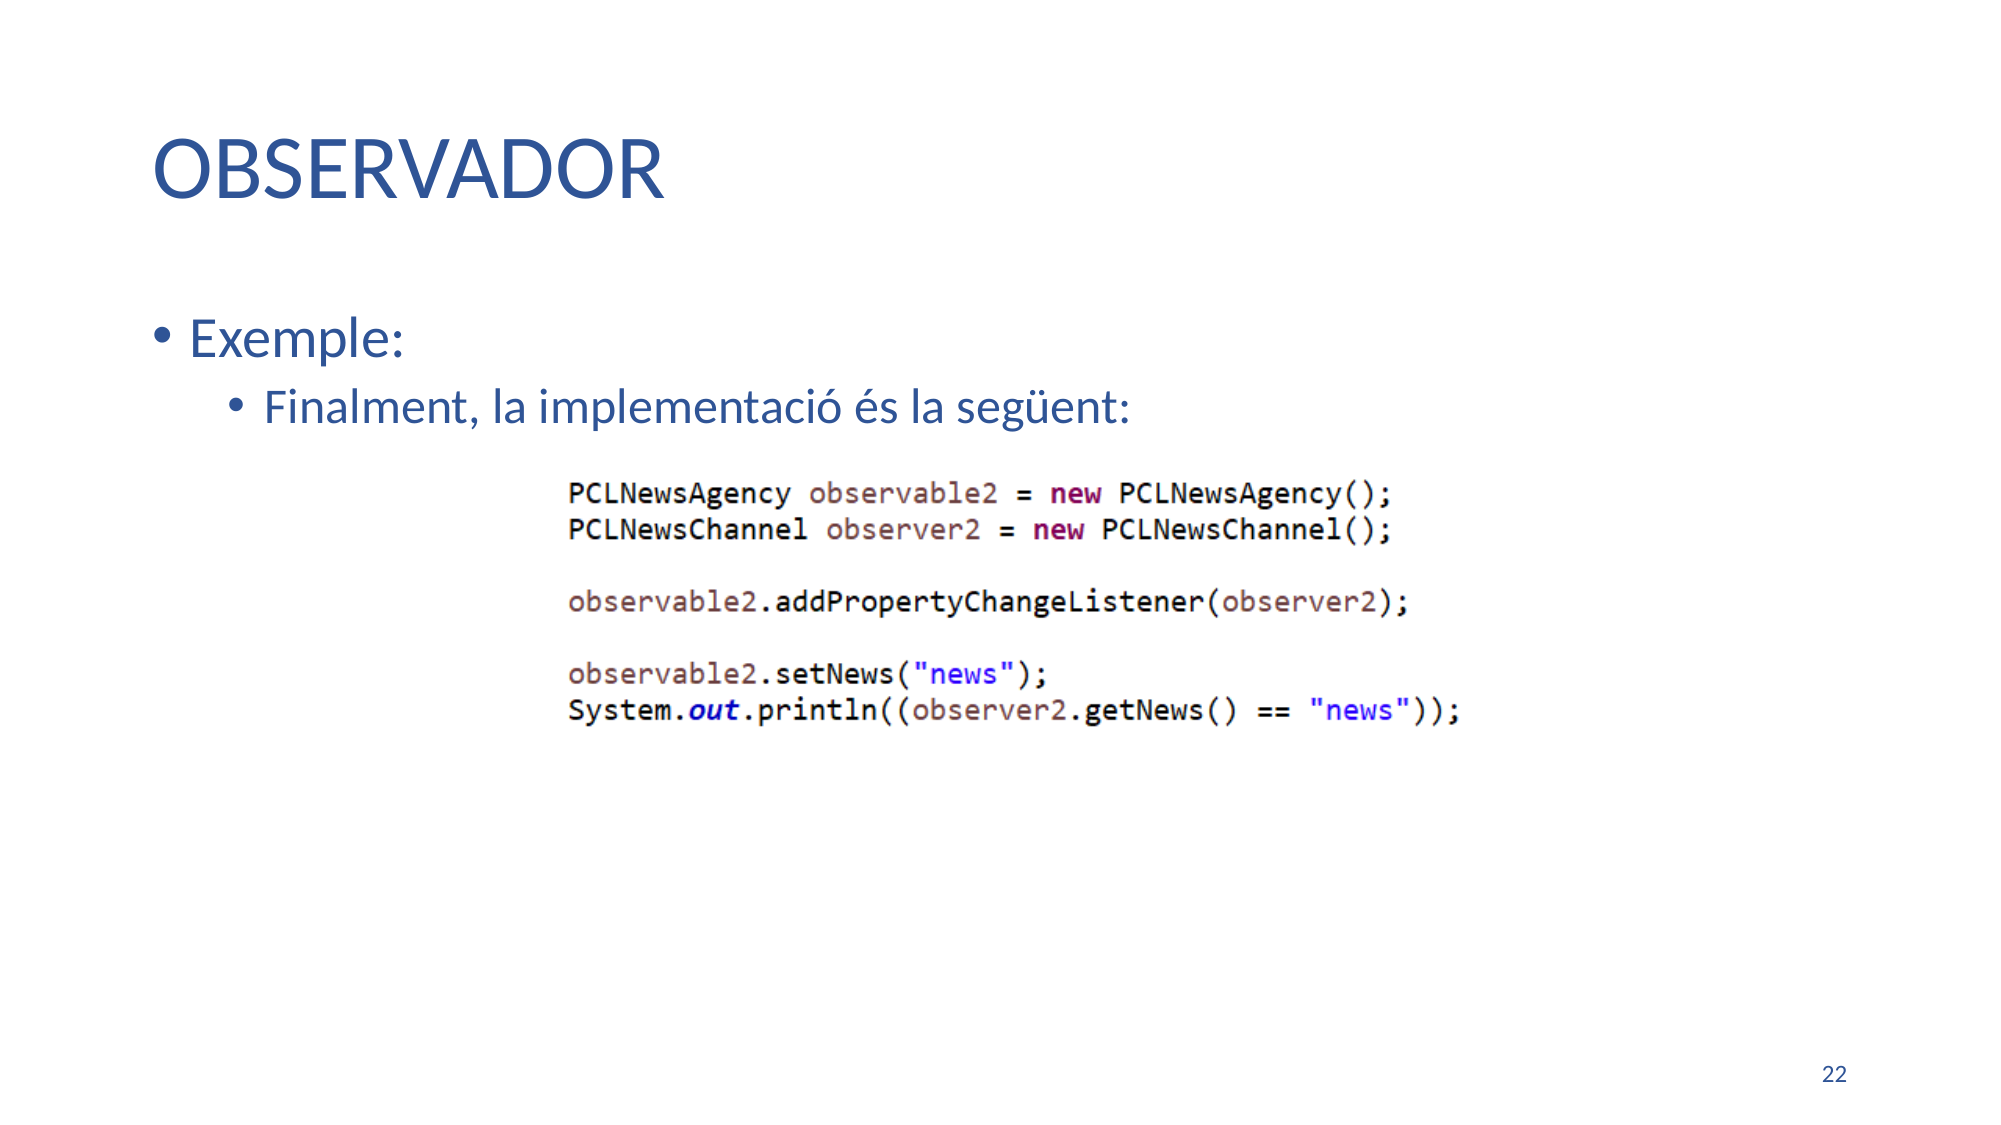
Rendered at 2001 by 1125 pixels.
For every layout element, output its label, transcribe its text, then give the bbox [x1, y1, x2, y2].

picture [559, 461, 1471, 739]
list Exemple: Finalment, la implementació és la següent: [137, 299, 1863, 1014]
slide_number <number> [1412, 1042, 1863, 1103]
title OBSERVADOR [137, 59, 1863, 278]
